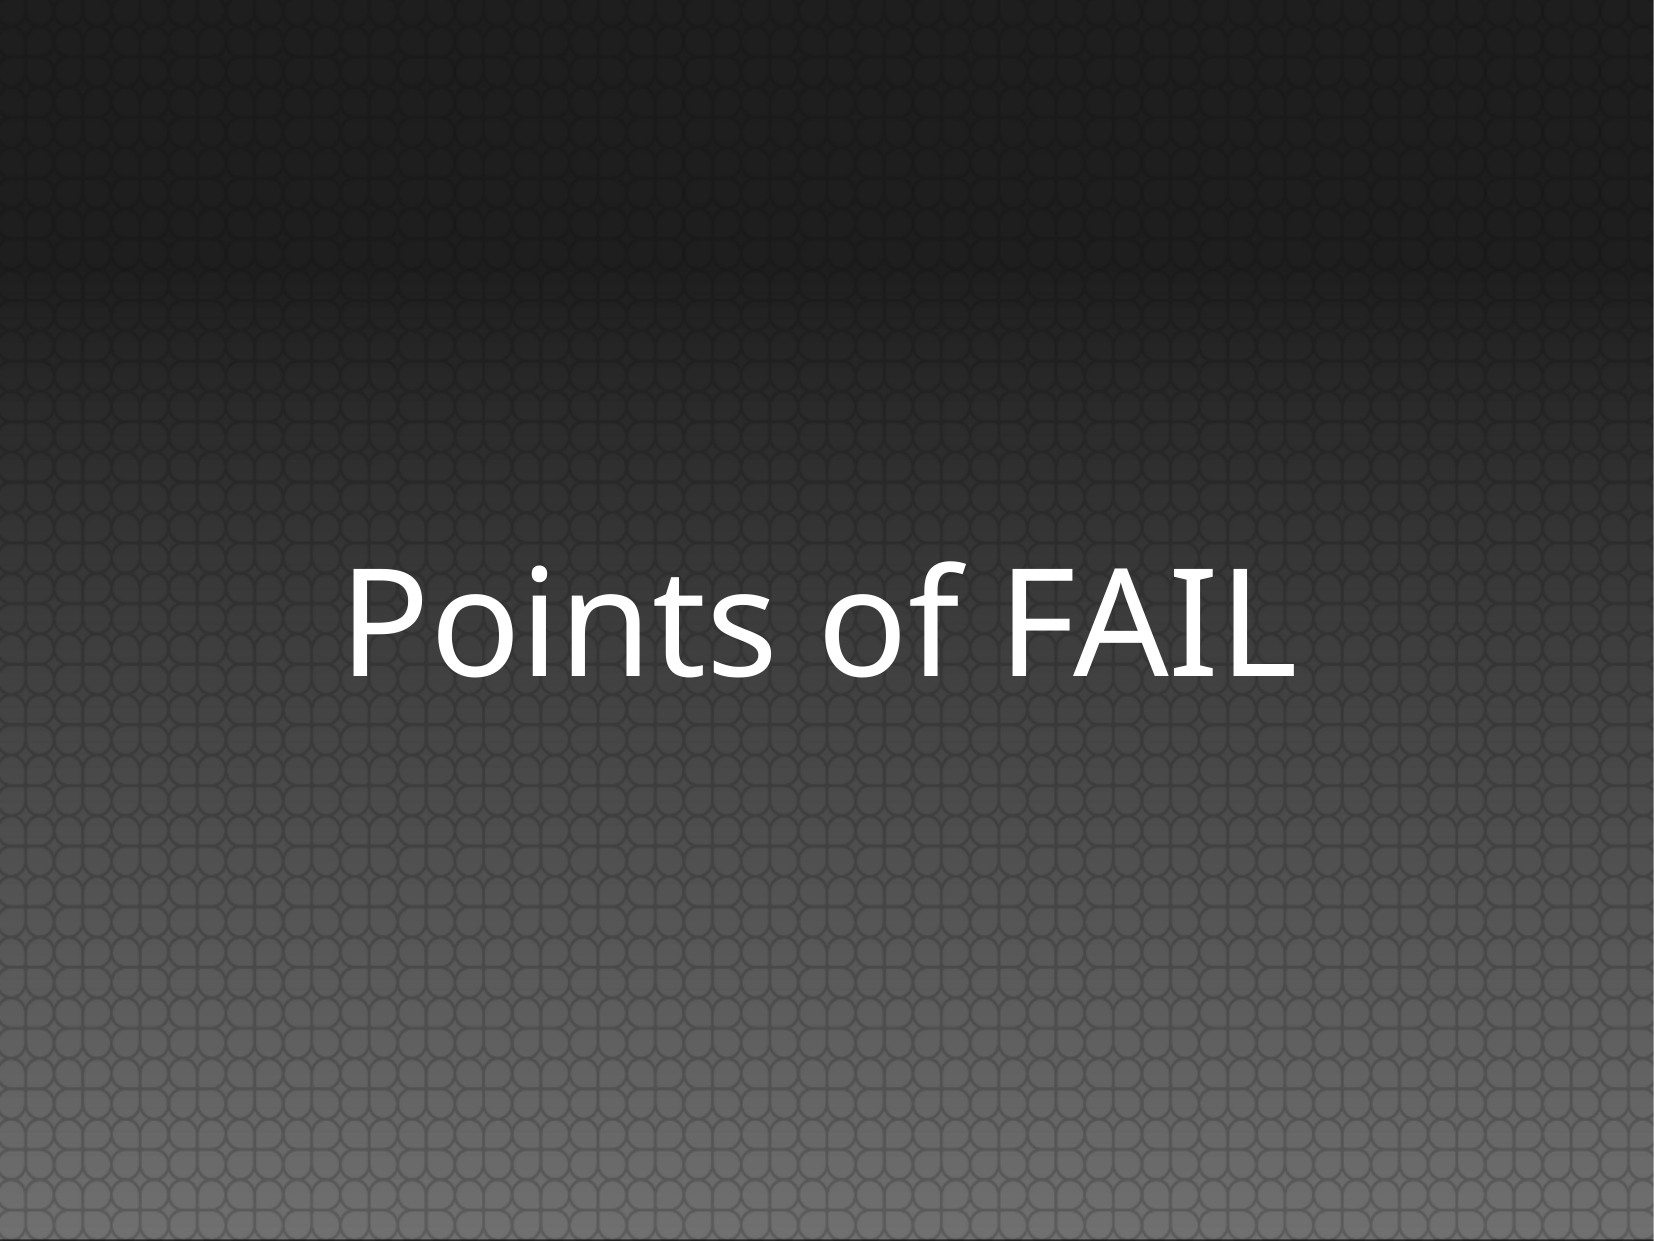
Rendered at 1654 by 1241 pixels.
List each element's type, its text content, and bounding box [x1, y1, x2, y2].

picture [0, 0, 1654, 1241]
title Points of FAIL [75, 525, 1564, 713]
